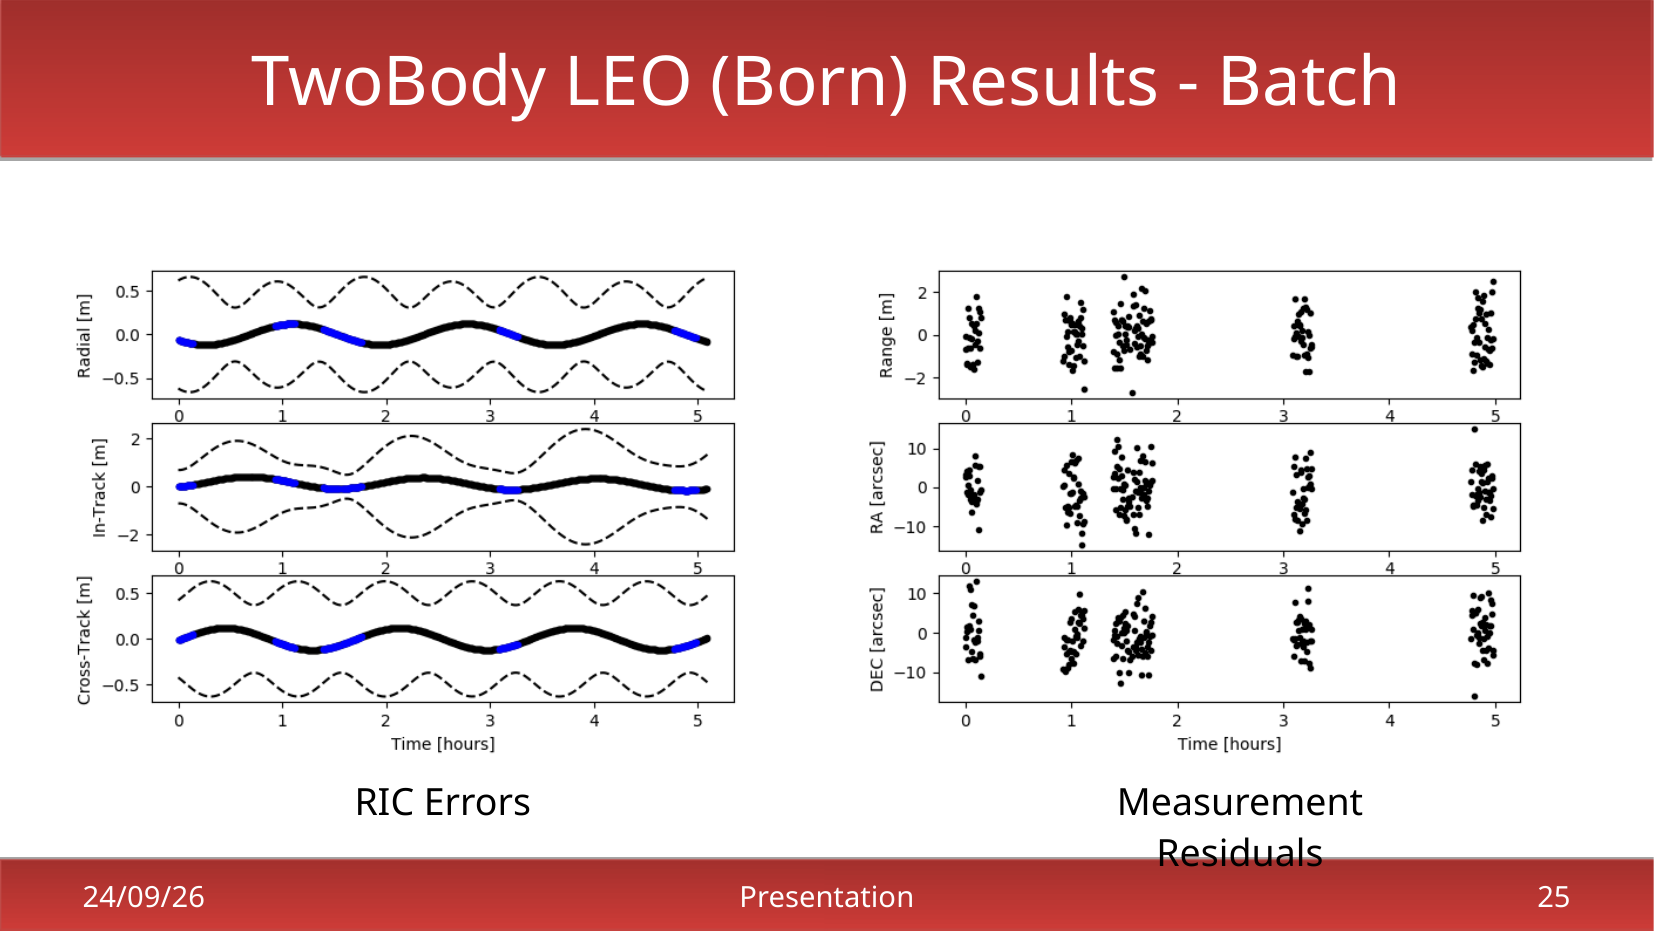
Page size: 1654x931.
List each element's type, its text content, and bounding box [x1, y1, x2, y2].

title TwoBody LEO (Born) Results - Batch [59, 23, 1595, 133]
picture [0, 857, 1654, 931]
picture [1234, 857, 1245, 864]
text_box Measurement Residuals [1033, 767, 1447, 830]
picture [0, 0, 1654, 161]
picture [845, 204, 1595, 764]
text_box RIC Errors [236, 767, 650, 830]
picture [1257, 857, 1268, 864]
picture [58, 204, 809, 764]
picture [1279, 857, 1289, 864]
